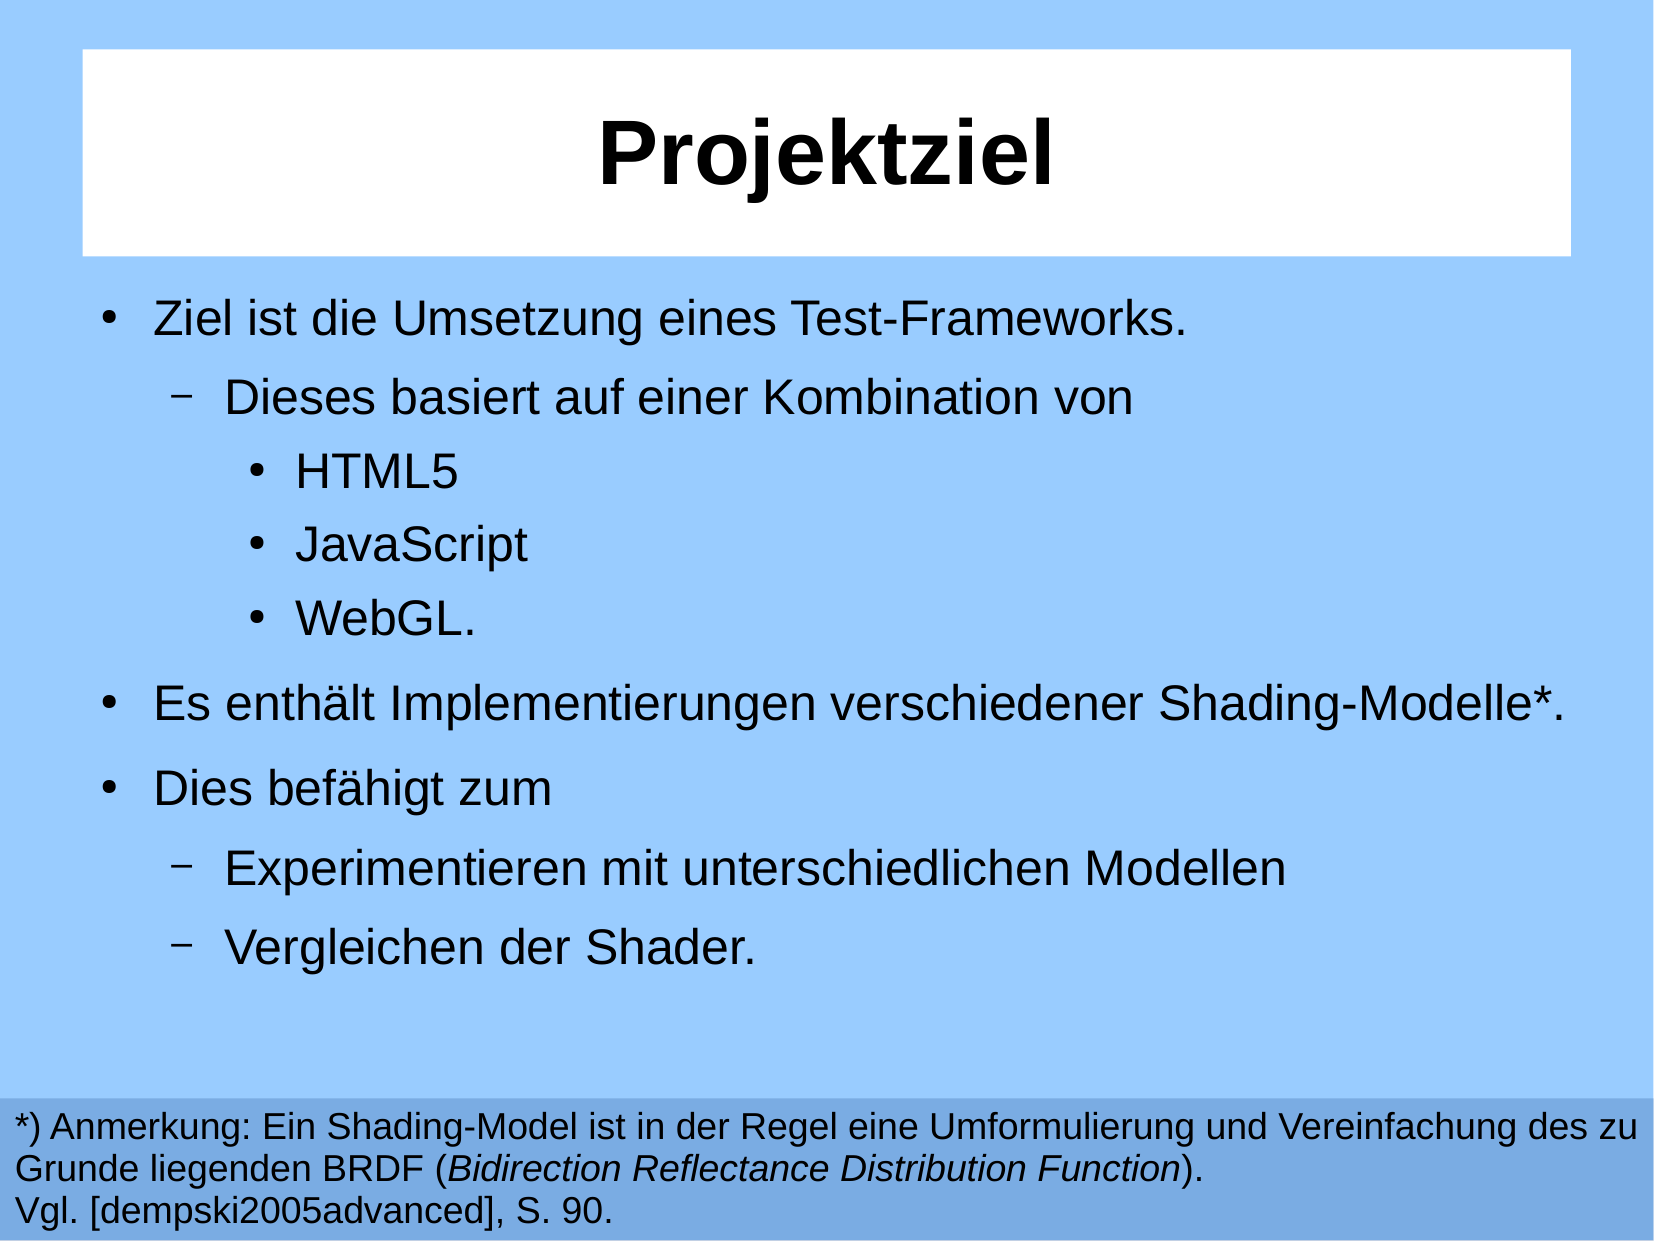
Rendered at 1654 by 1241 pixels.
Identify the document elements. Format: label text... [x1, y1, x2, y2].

text_box *) Anmerkung: Ein Shading-Model ist in der Regel eine Umformulierung und Vereinfachung des zu Grunde liegenden BRDF (Bidirection Reflectance Distribution Function). Vgl. [dempski2005advanced], S. 90. [0, 1098, 1654, 1241]
title Projektziel [82, 49, 1571, 257]
list Ziel ist die Umsetzung eines Test-Frameworks. Dieses basiert auf einer Kombination von HTML5 JavaScript WebGL. Es enthält Implementierungen verschiedener Shading-Modelle*. Dies befähigt zum Experimentieren mit unterschiedlichen Modellen Vergleichen der Shader. [82, 290, 1571, 1098]
